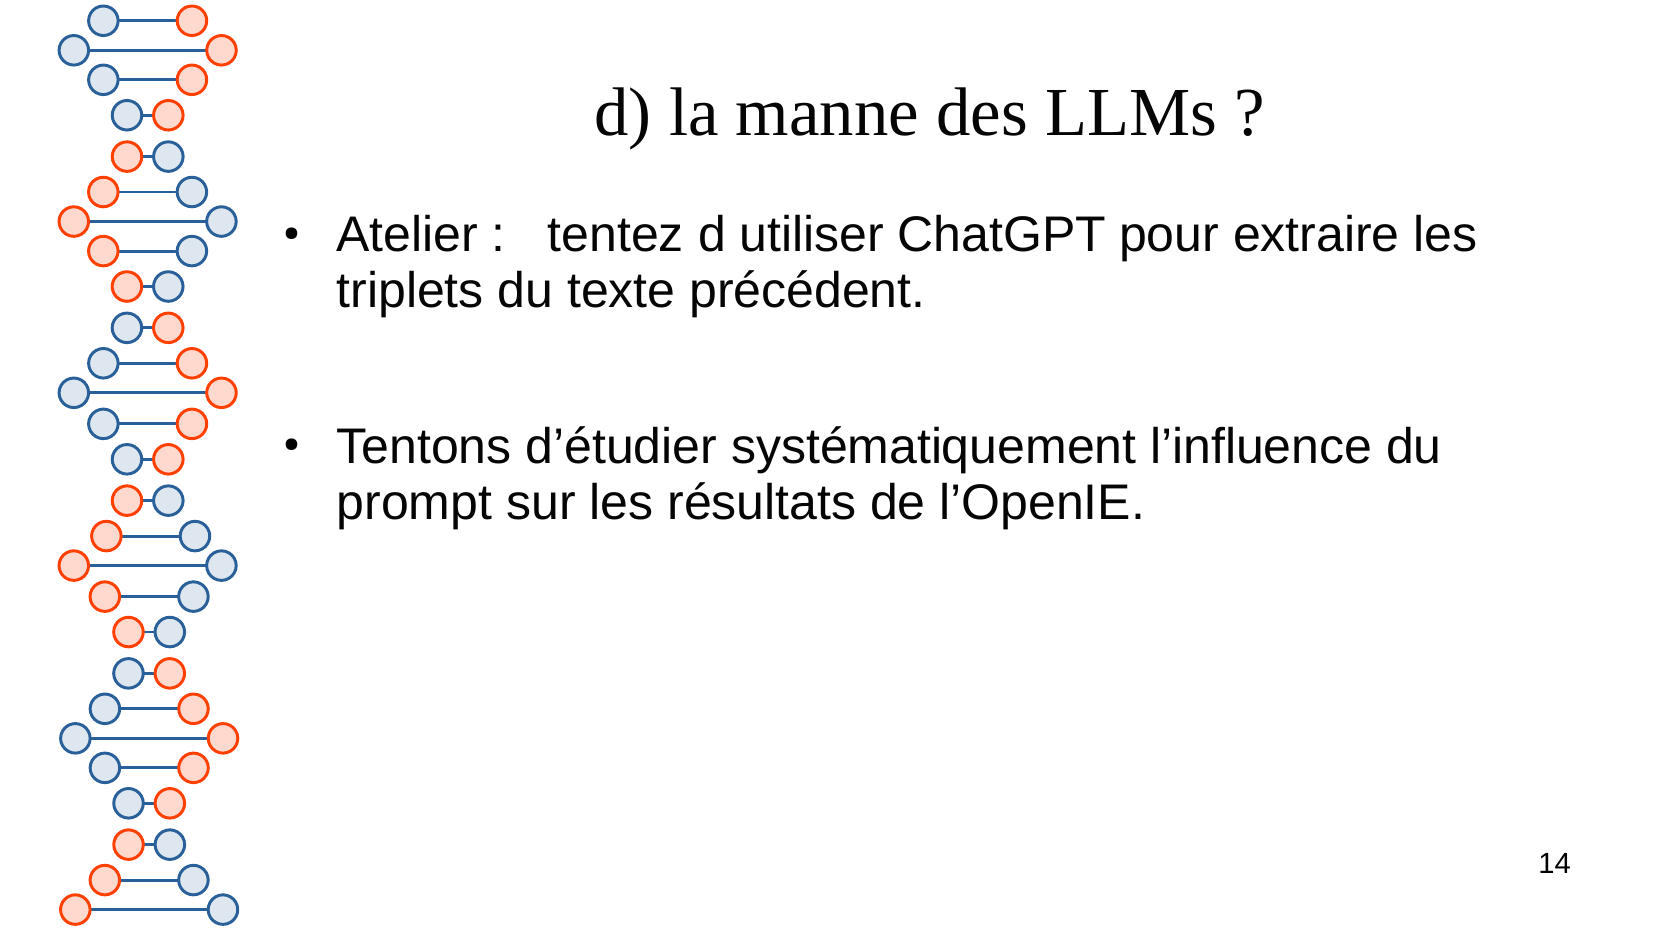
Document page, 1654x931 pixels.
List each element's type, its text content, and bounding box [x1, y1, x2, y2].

list Atelier : tentez d utiliser ChatGPT pour extraire les triplets du texte précédent. Tentons d’étudier systématiquement l’influence du prompt sur les résultats de l’OpenIE. [265, 206, 1595, 747]
title d) la manne des LLMs ? [265, 35, 1595, 189]
